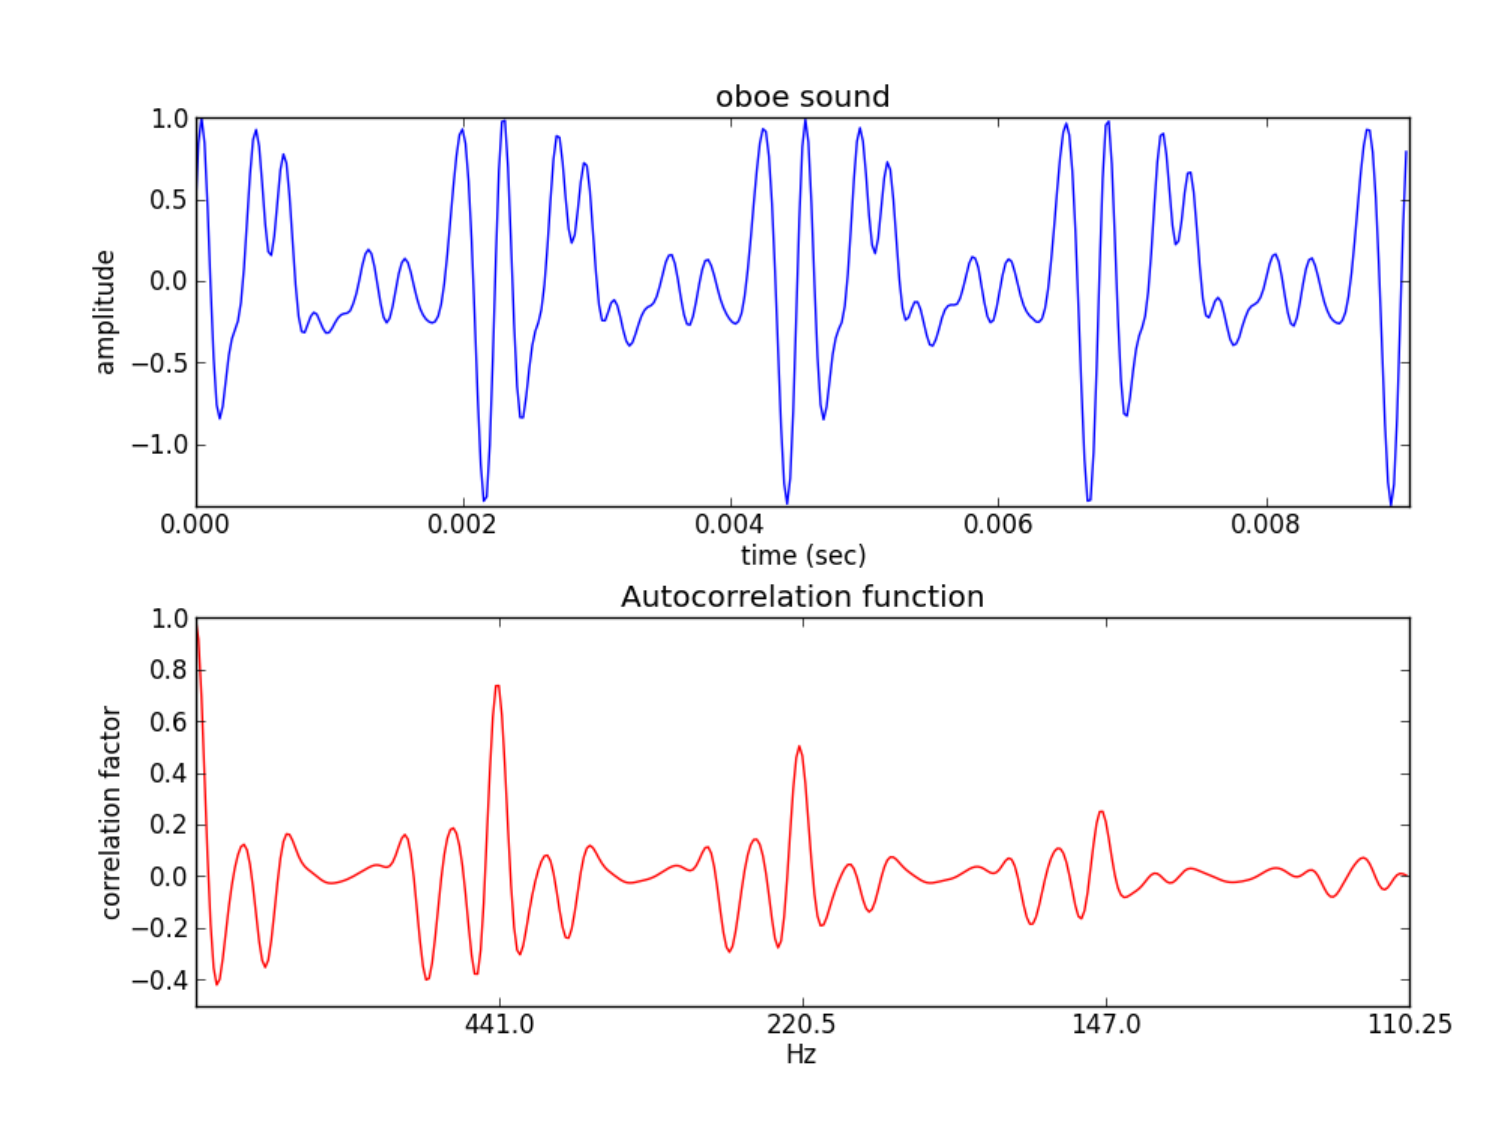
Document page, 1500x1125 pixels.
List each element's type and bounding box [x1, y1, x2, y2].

picture [85, 53, 1462, 1089]
